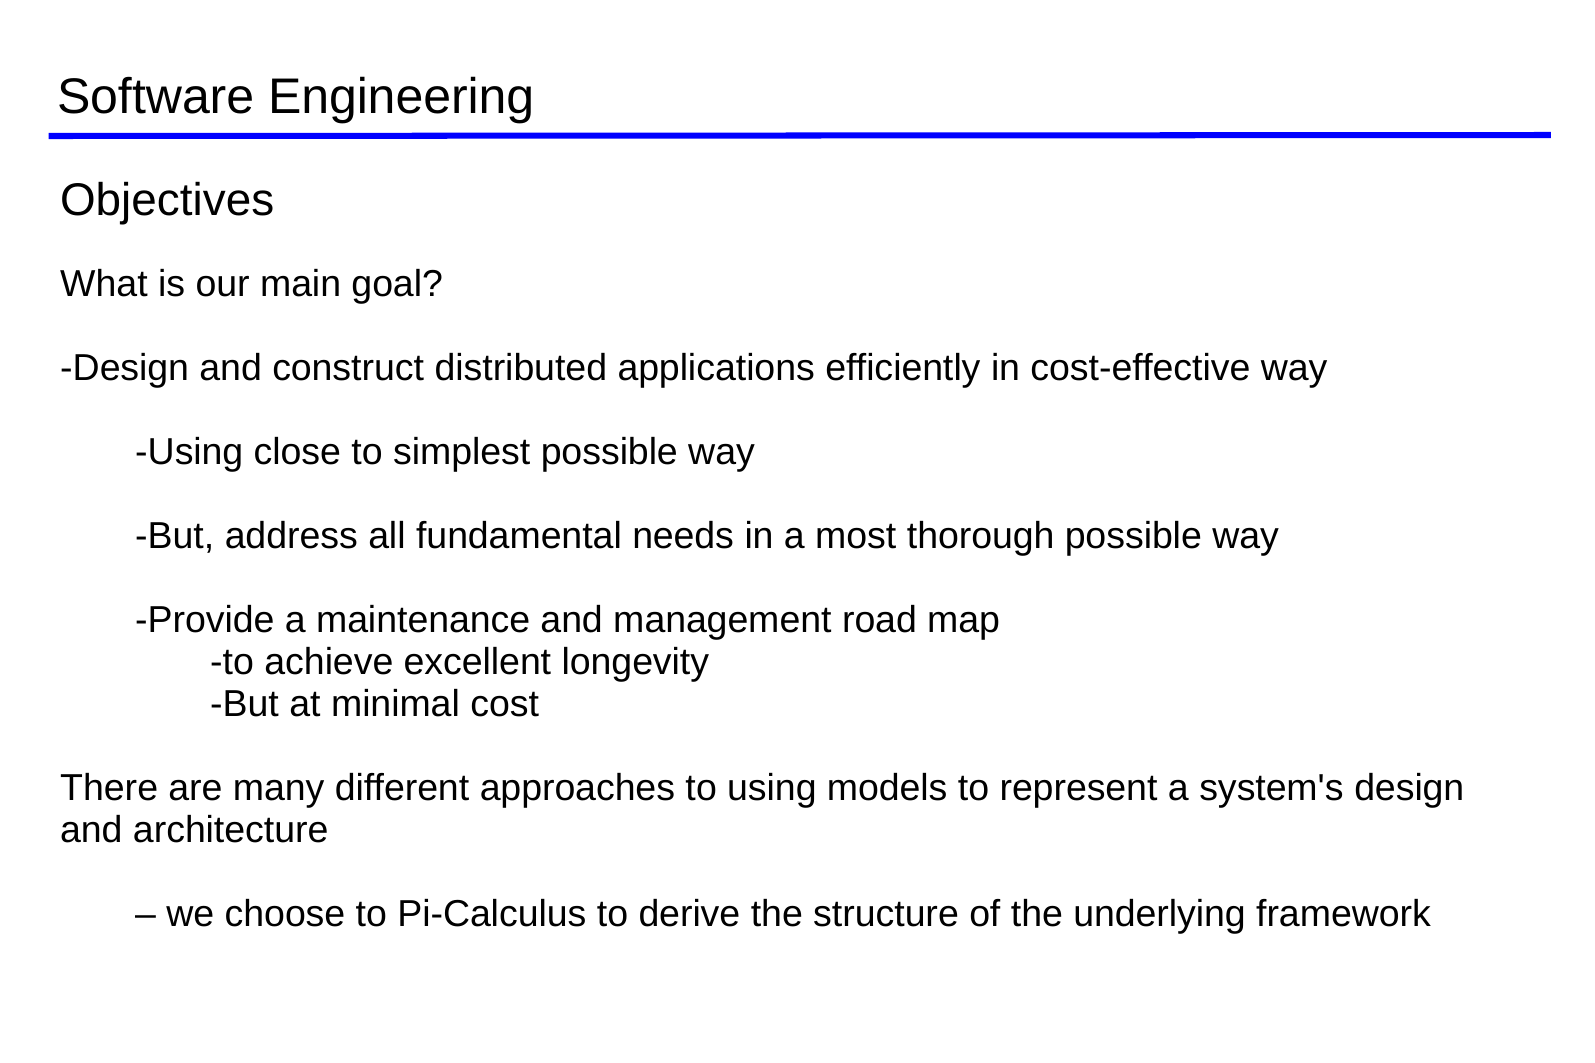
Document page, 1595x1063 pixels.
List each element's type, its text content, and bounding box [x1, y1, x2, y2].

text_box Objectives [45, 166, 290, 233]
text_box What is our main goal? -Design and construct distributed applications efficiently in cost-effective way -Using close to simplest possible way -But, address all fundamental needs in a most thorough possible way -Provide a maintenance and management road map -to achieve excellent longevity -But at minimal cost There are many different approaches to using models to represent a system's design and architecture – we choose to Pi-Calculus to derive the structure of the underlying framework [45, 255, 1480, 943]
text_box Software Engineering [42, 60, 550, 132]
